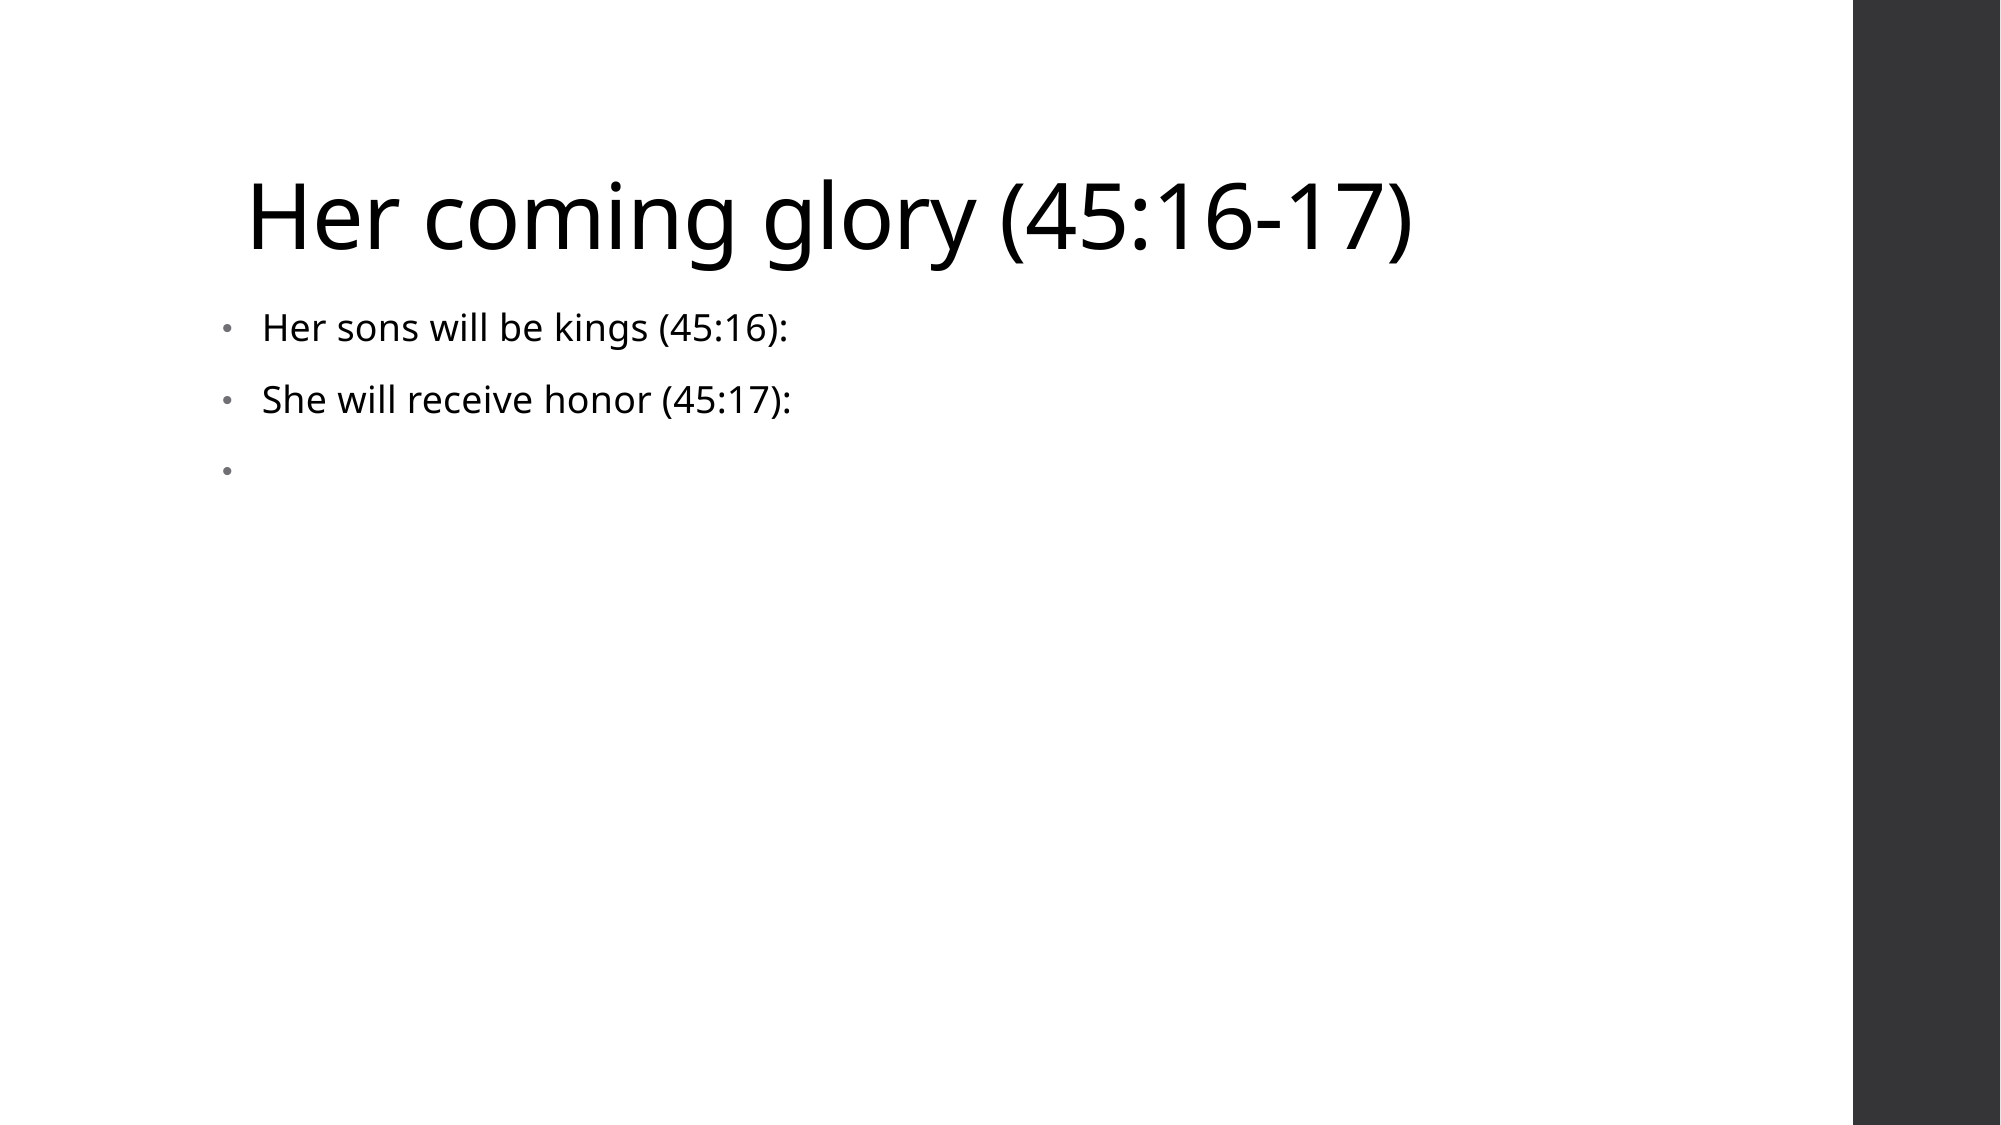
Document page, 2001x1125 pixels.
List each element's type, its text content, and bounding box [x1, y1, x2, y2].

title Her coming glory (45:16-17) [206, 60, 1797, 278]
list Her sons will be kings (45:16): She will receive honor (45:17): [206, 299, 1617, 1014]
